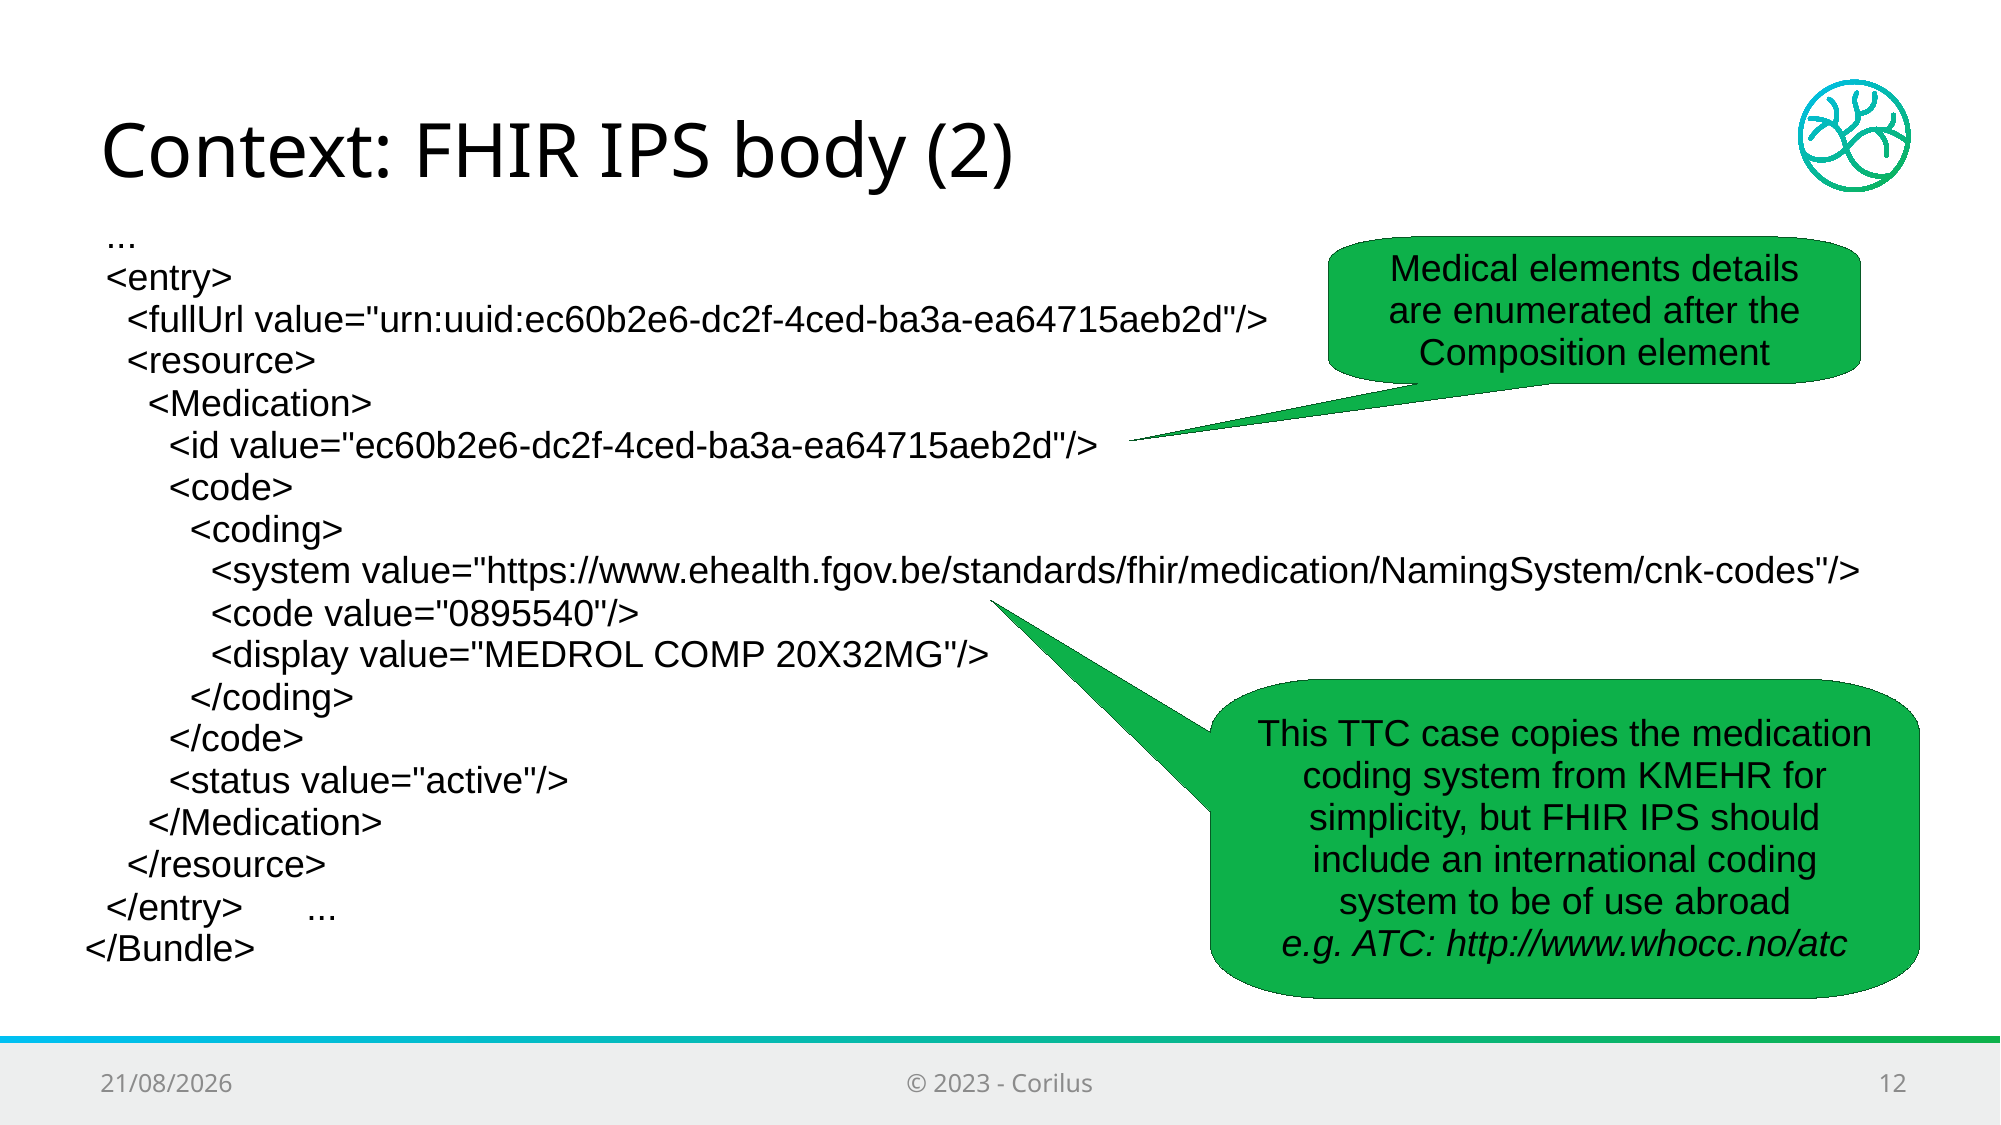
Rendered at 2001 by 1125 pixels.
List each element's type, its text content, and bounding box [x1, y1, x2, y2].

text_box Medical elements details are enumerated after the Composition element [1129, 236, 1861, 441]
text_box ... <entry> <fullUrl value="urn:uuid:ec60b2e6-dc2f-4ced-ba3a-ea64715aeb2d"/> <resource> <Medication> <id value="ec60b2e6-dc2f-4ced-ba3a-ea64715aeb2d"/> <code> <coding> <system value="https://www.ehealth.fgov.be/standards/fhir/medication/NamingSystem/cnk-codes"/> <code value="0895540"/> <display value="MEDROL COMP 20X32MG"/> </coding> </code> <status value="active"/> </Medication> </resource> </entry> ... </Bundle> [70, 206, 1877, 999]
text_box This TTC case copies the medication coding system from KMEHR for simplicity, but FHIR IPS should include an international coding system to be of use abroad e.g. ATC: http://www.whocc.no/atc [990, 600, 1920, 999]
title Context: FHIR IPS body (2) [100, 59, 1908, 237]
